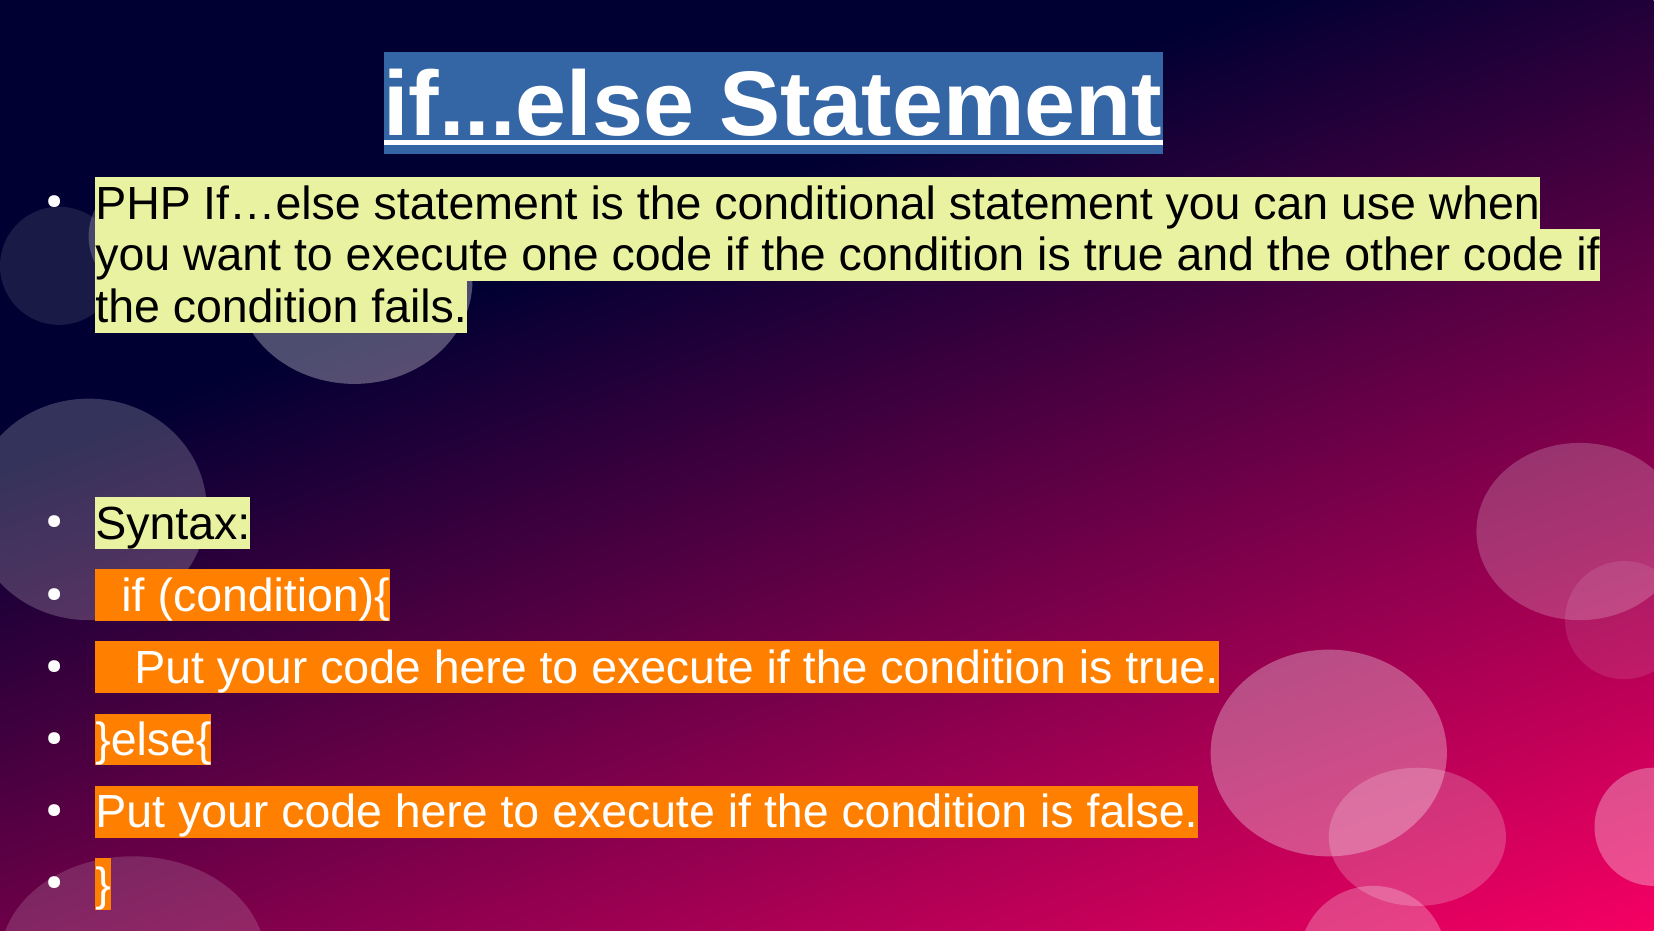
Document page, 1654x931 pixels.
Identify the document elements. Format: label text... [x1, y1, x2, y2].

list PHP If…else statement is the conditional statement you can use when you want to execute one code if the condition is true and the other code if the condition fails. Syntax: if (condition){ Put your code here to execute if the condition is true. }else{ Put your code here to execute if the condition is false. } [29, 177, 1625, 916]
title if...else Statement [383, 29, 1654, 280]
